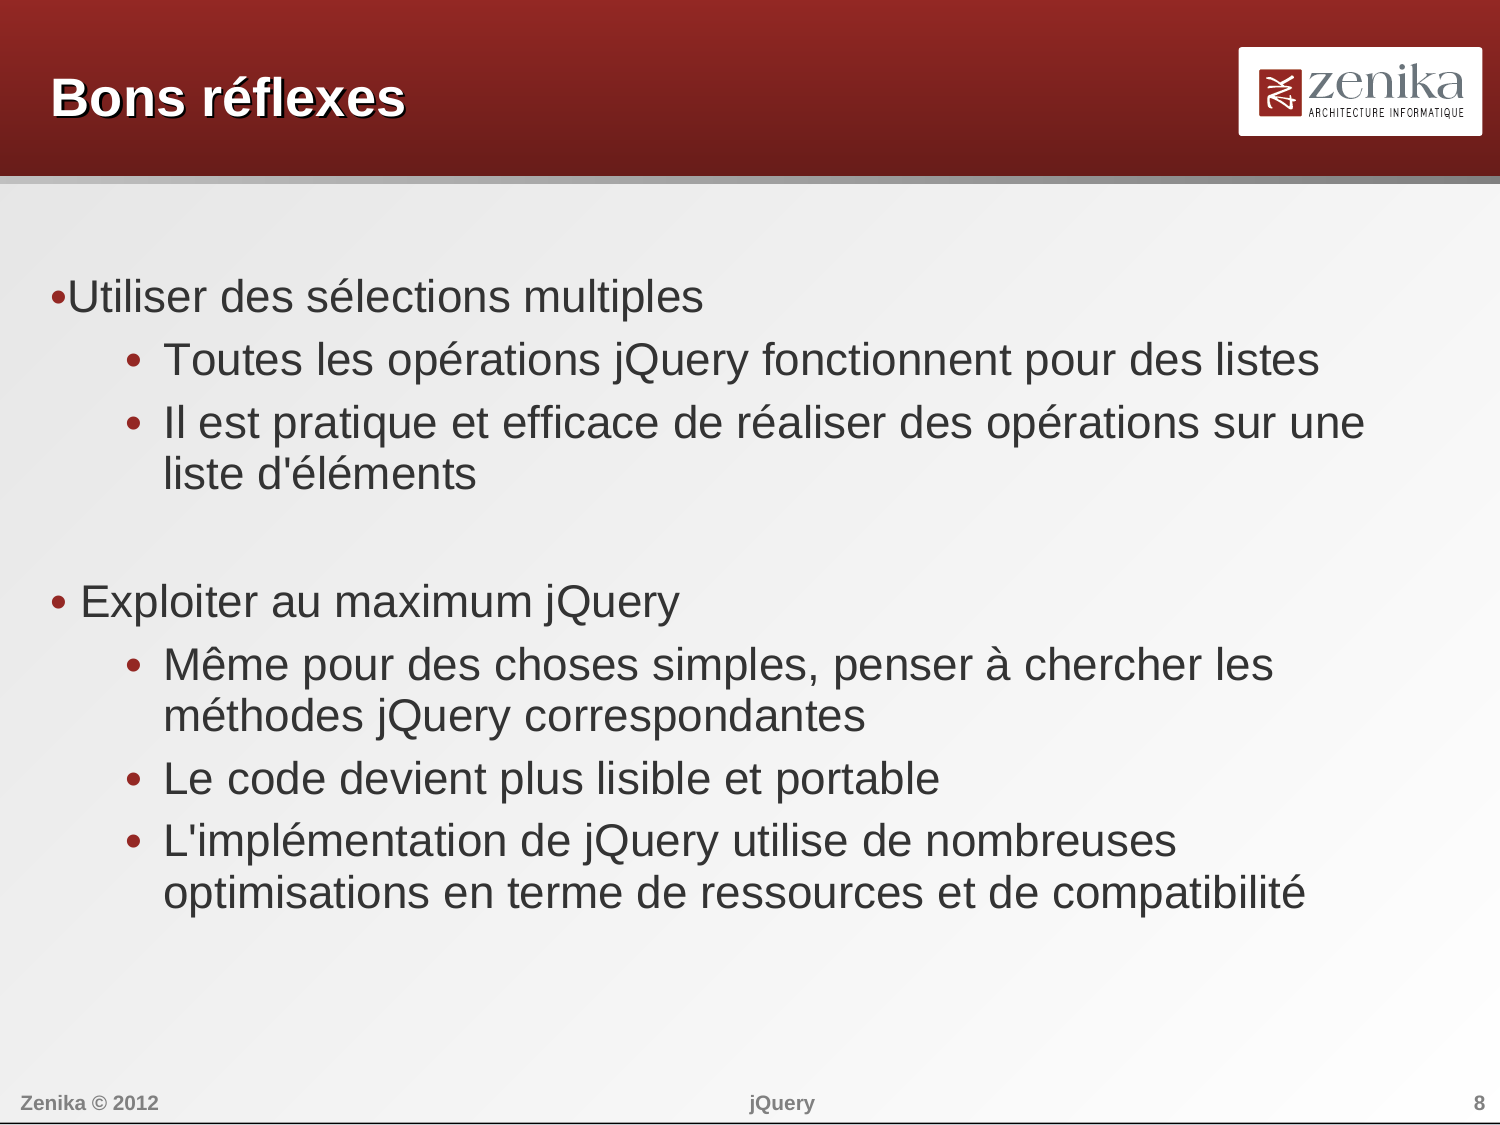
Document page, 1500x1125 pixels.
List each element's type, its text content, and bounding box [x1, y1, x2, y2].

list Utiliser des sélections multiples Toutes les opérations jQuery fonctionnent pour des listes Il est pratique et efficace de réaliser des opérations sur une liste d'éléments Exploiter au maximum jQuery Même pour des choses simples, penser à chercher les méthodes jQuery correspondantes Le code devient plus lisible et portable L'implémentation de jQuery utilise de nombreuses optimisations en terme de ressources et de compatibilité [50, 208, 1435, 919]
title Bons réflexes [50, 3, 1206, 192]
picture [1257, 58, 1464, 125]
